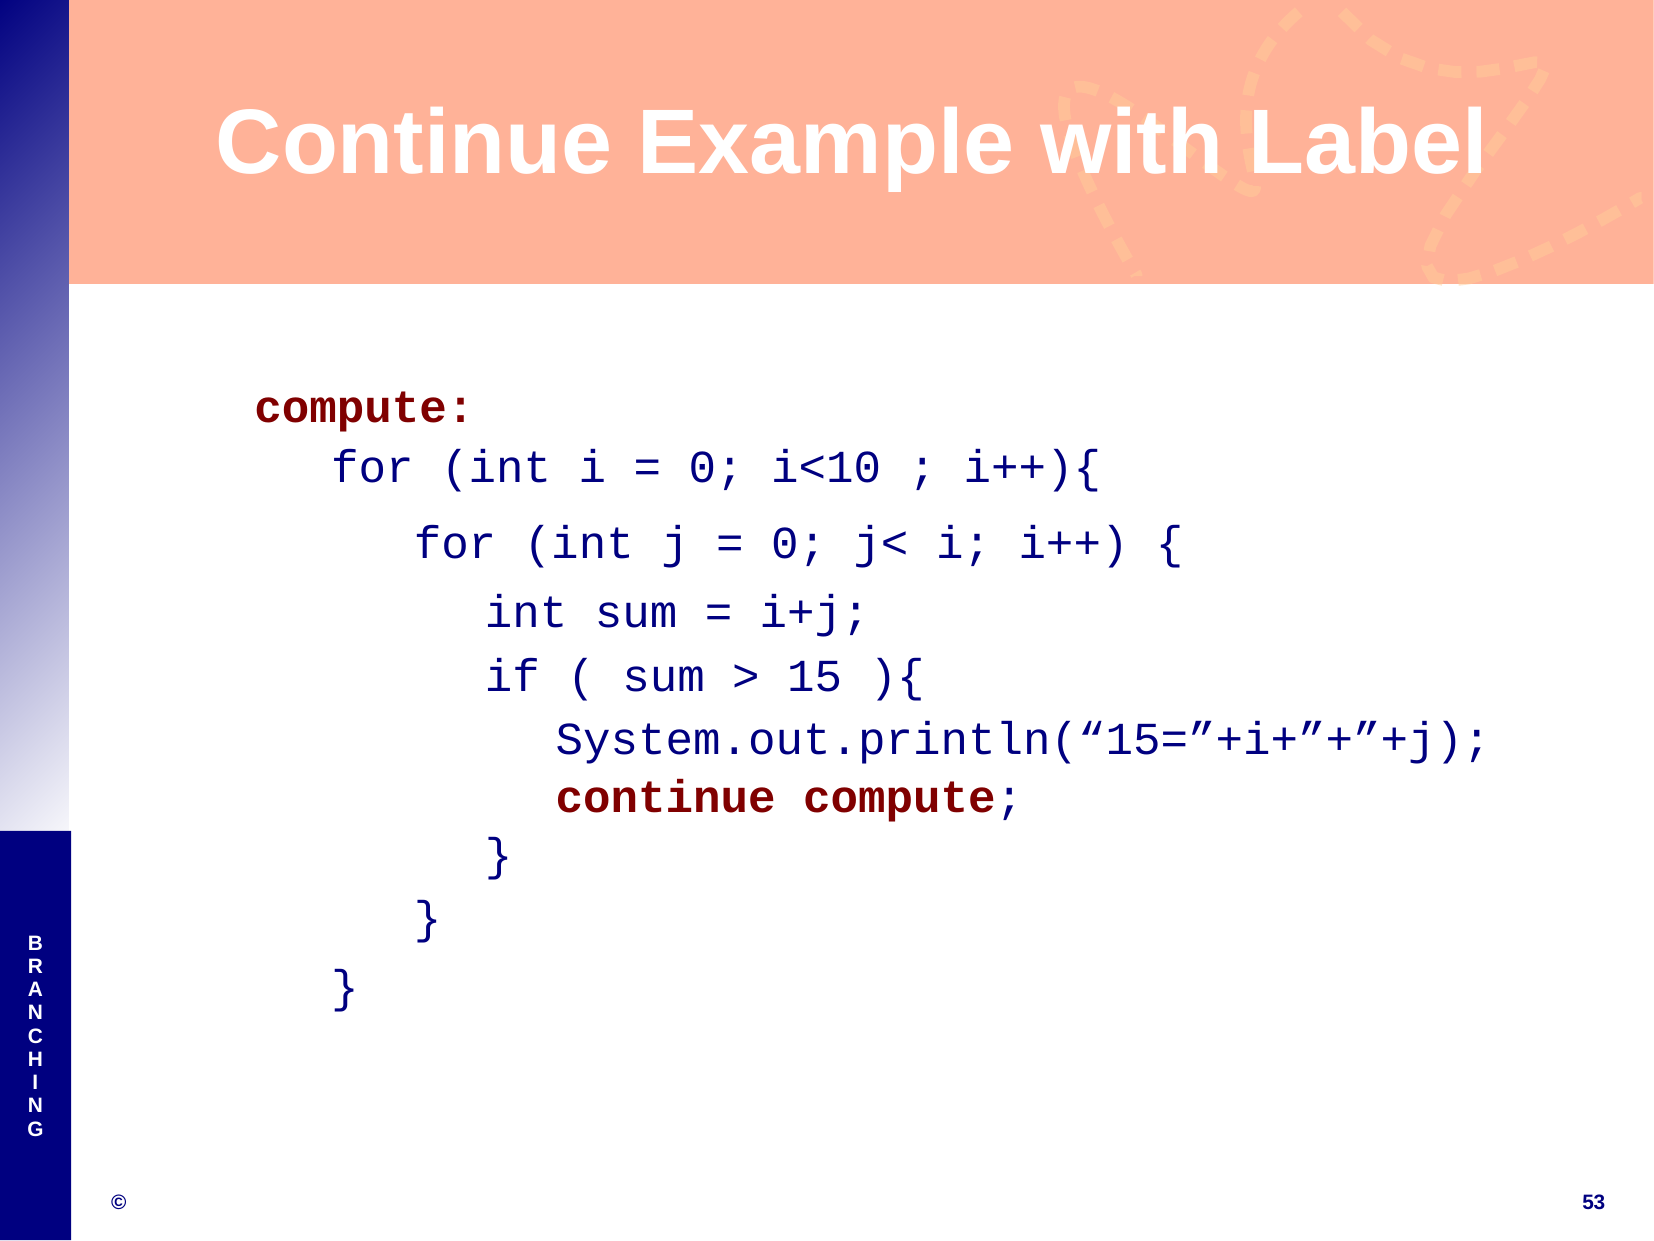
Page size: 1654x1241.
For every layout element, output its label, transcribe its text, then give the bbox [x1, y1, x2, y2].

title Continue Example with Label [89, 37, 1617, 246]
list compute: for (int i = 0; i<10 ; i++){ for (int j = 0; j< i; i++) { int sum = i+j; if ( sum > 15 ){ System.out.println(“15=”+i+”+”+j); continue compute; } } } [236, 384, 1594, 1093]
text_box B R A N C H I N G [0, 830, 71, 1241]
